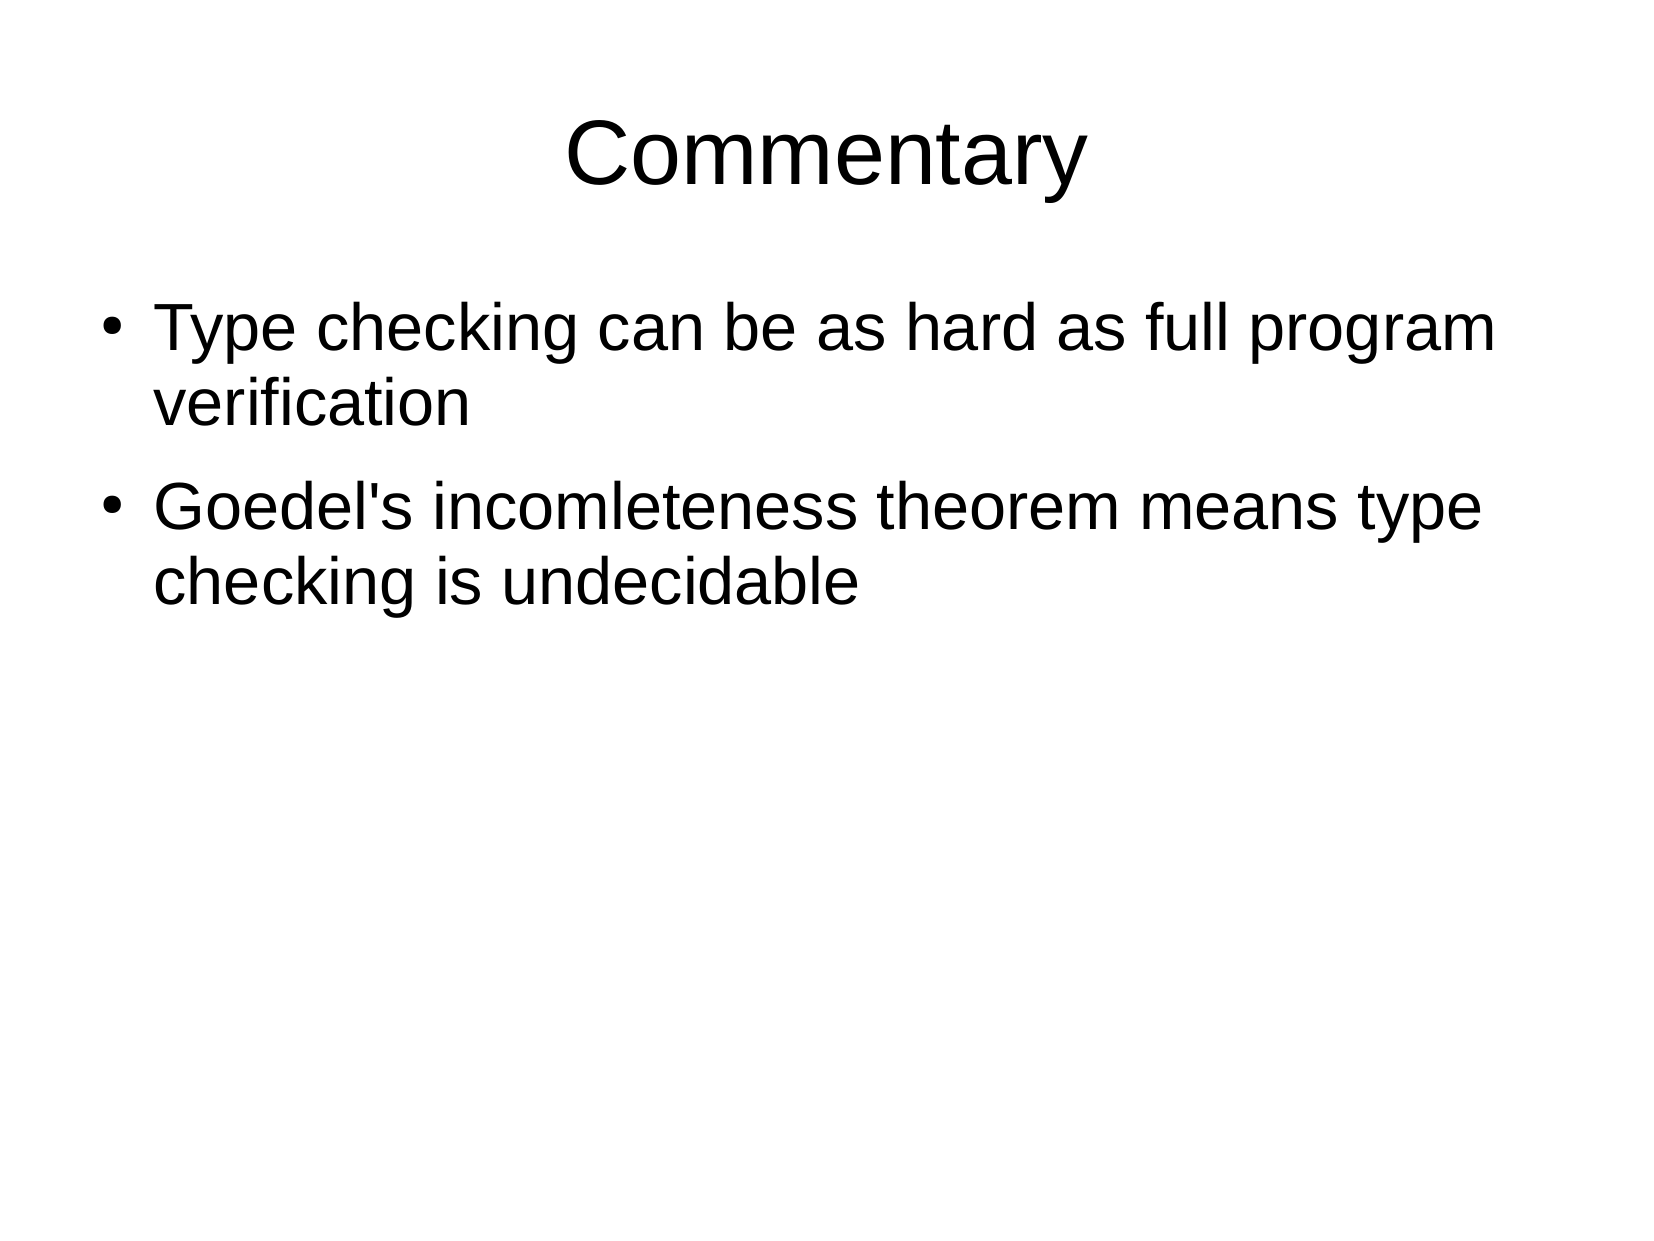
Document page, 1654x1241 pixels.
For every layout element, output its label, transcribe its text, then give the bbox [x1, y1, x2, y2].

list Type checking can be as hard as full program verification Goedel's incomleteness theorem means type checking is undecidable [82, 290, 1571, 1094]
title Commentary [82, 56, 1571, 250]
